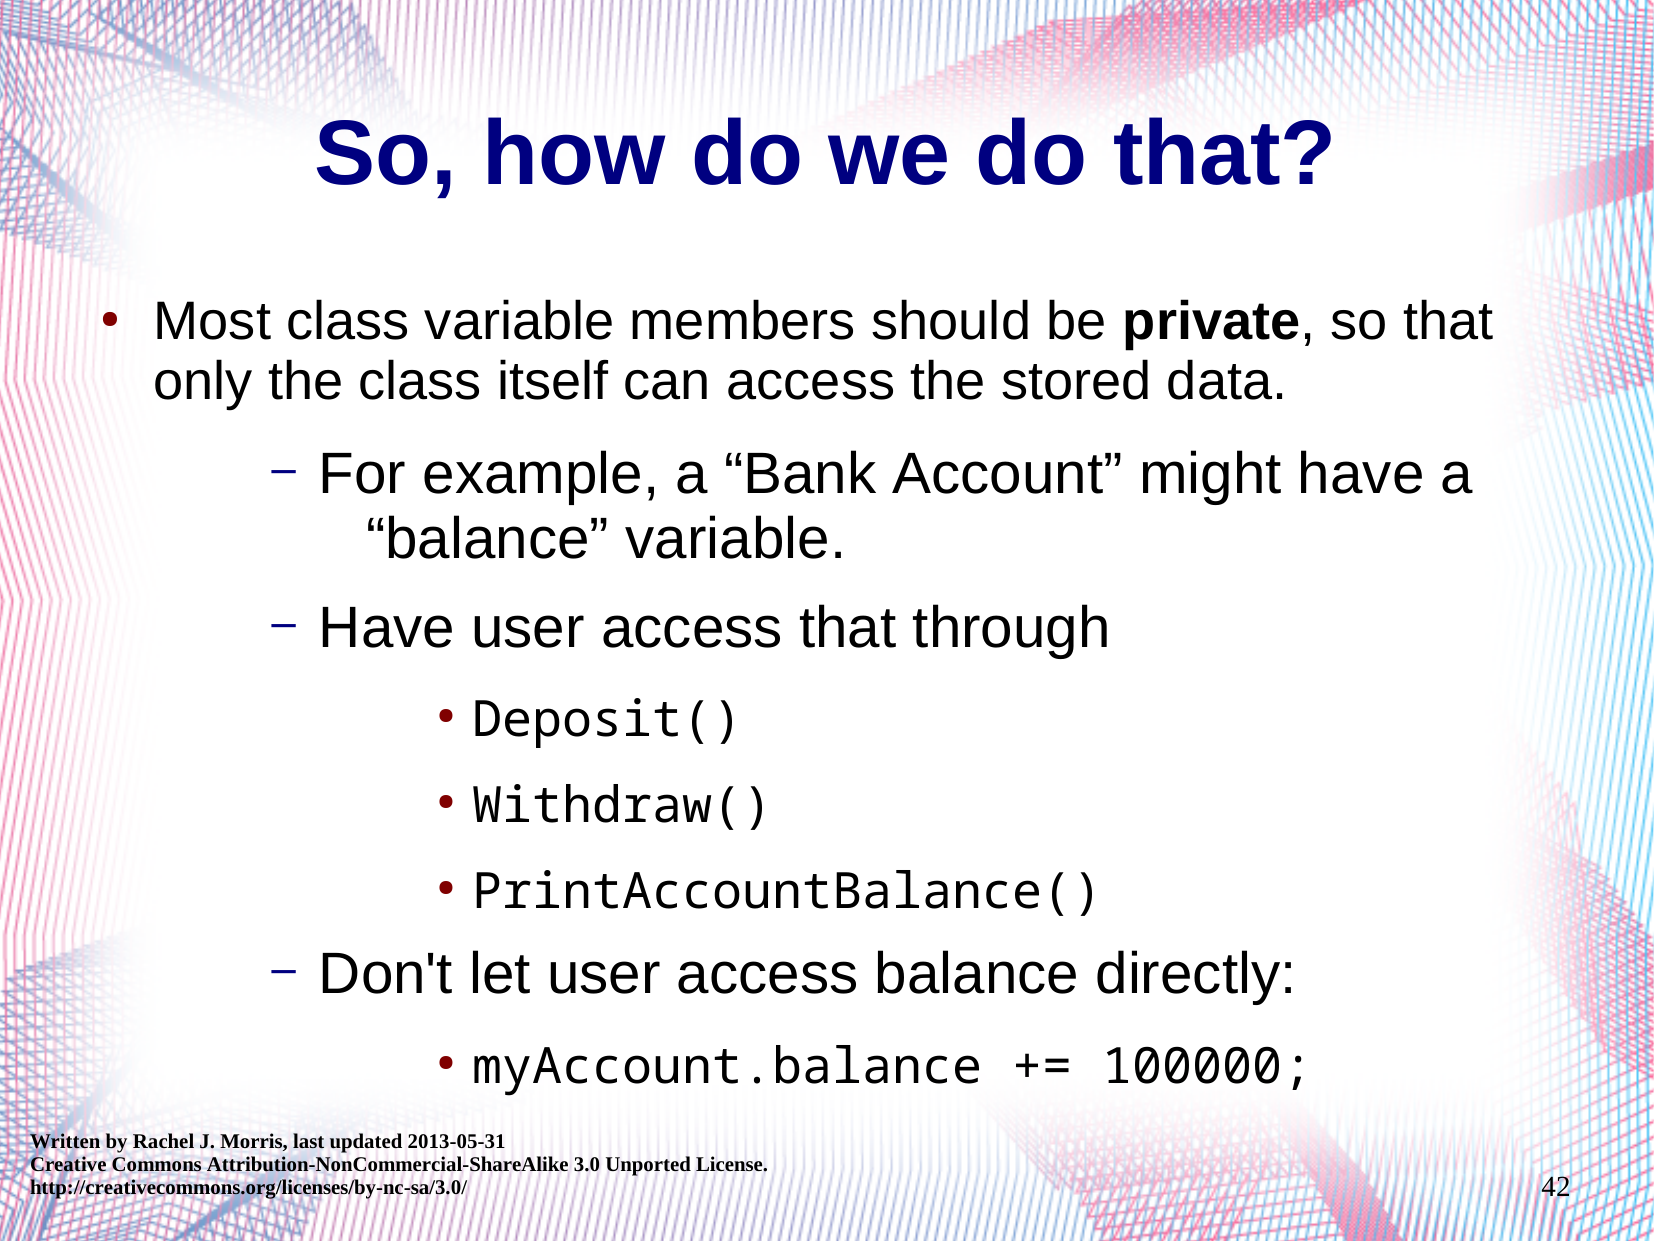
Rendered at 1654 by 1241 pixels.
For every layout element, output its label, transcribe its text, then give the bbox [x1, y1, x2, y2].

picture [0, 0, 1654, 1241]
title So, how do we do that? [82, 49, 1571, 257]
list Most class variable members should be private, so that only the class itself can access the stored data. For example, a “Bank Account” might have a “balance” variable. Have user access that through Deposit() Withdraw() PrintAccountBalance() Don't let user access balance directly: myAccount.balance += 100000; [82, 290, 1571, 1057]
